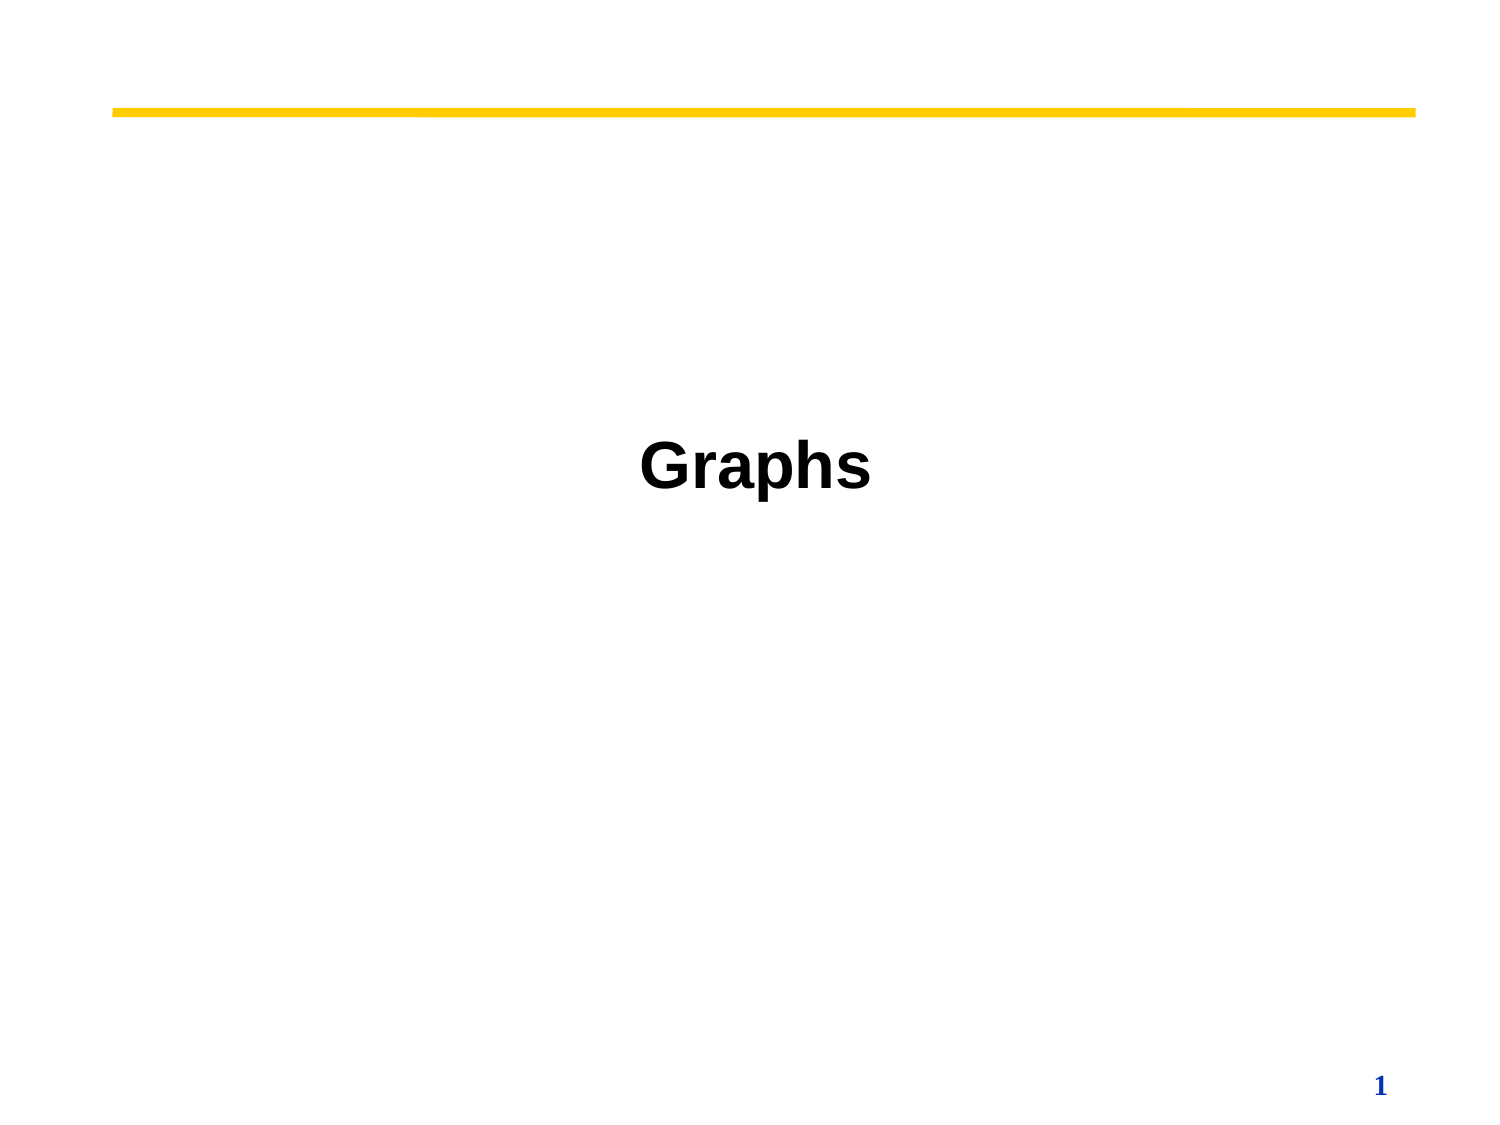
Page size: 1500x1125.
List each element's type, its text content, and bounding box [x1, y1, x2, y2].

list Graphs [112, 187, 1400, 783]
